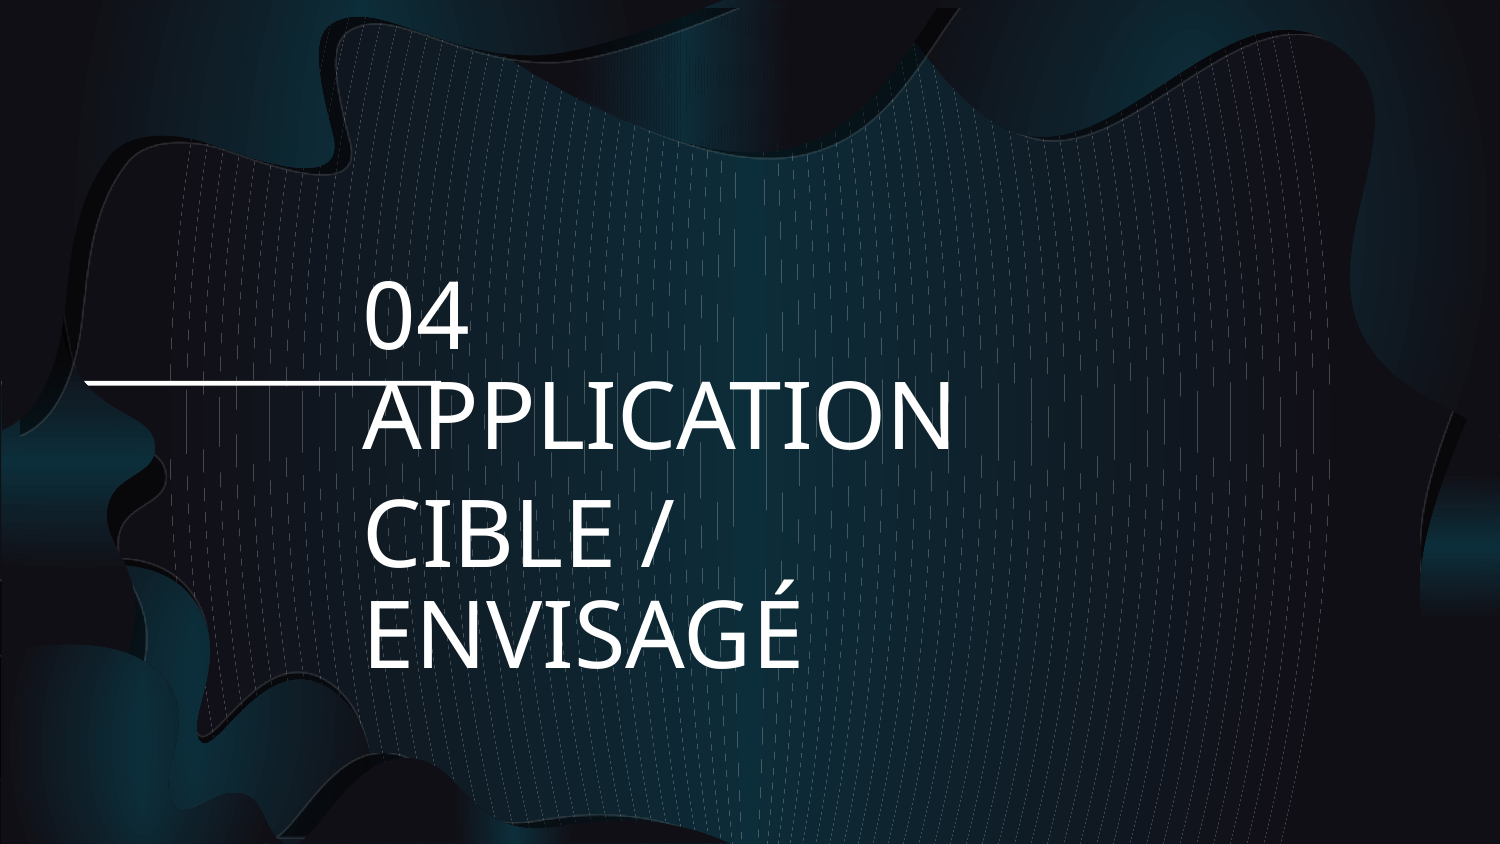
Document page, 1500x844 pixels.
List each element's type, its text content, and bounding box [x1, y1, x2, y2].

title 04 [351, 256, 603, 375]
subtitle APPLICATION CIBLE / ENVISAGÉ [351, 362, 1000, 482]
